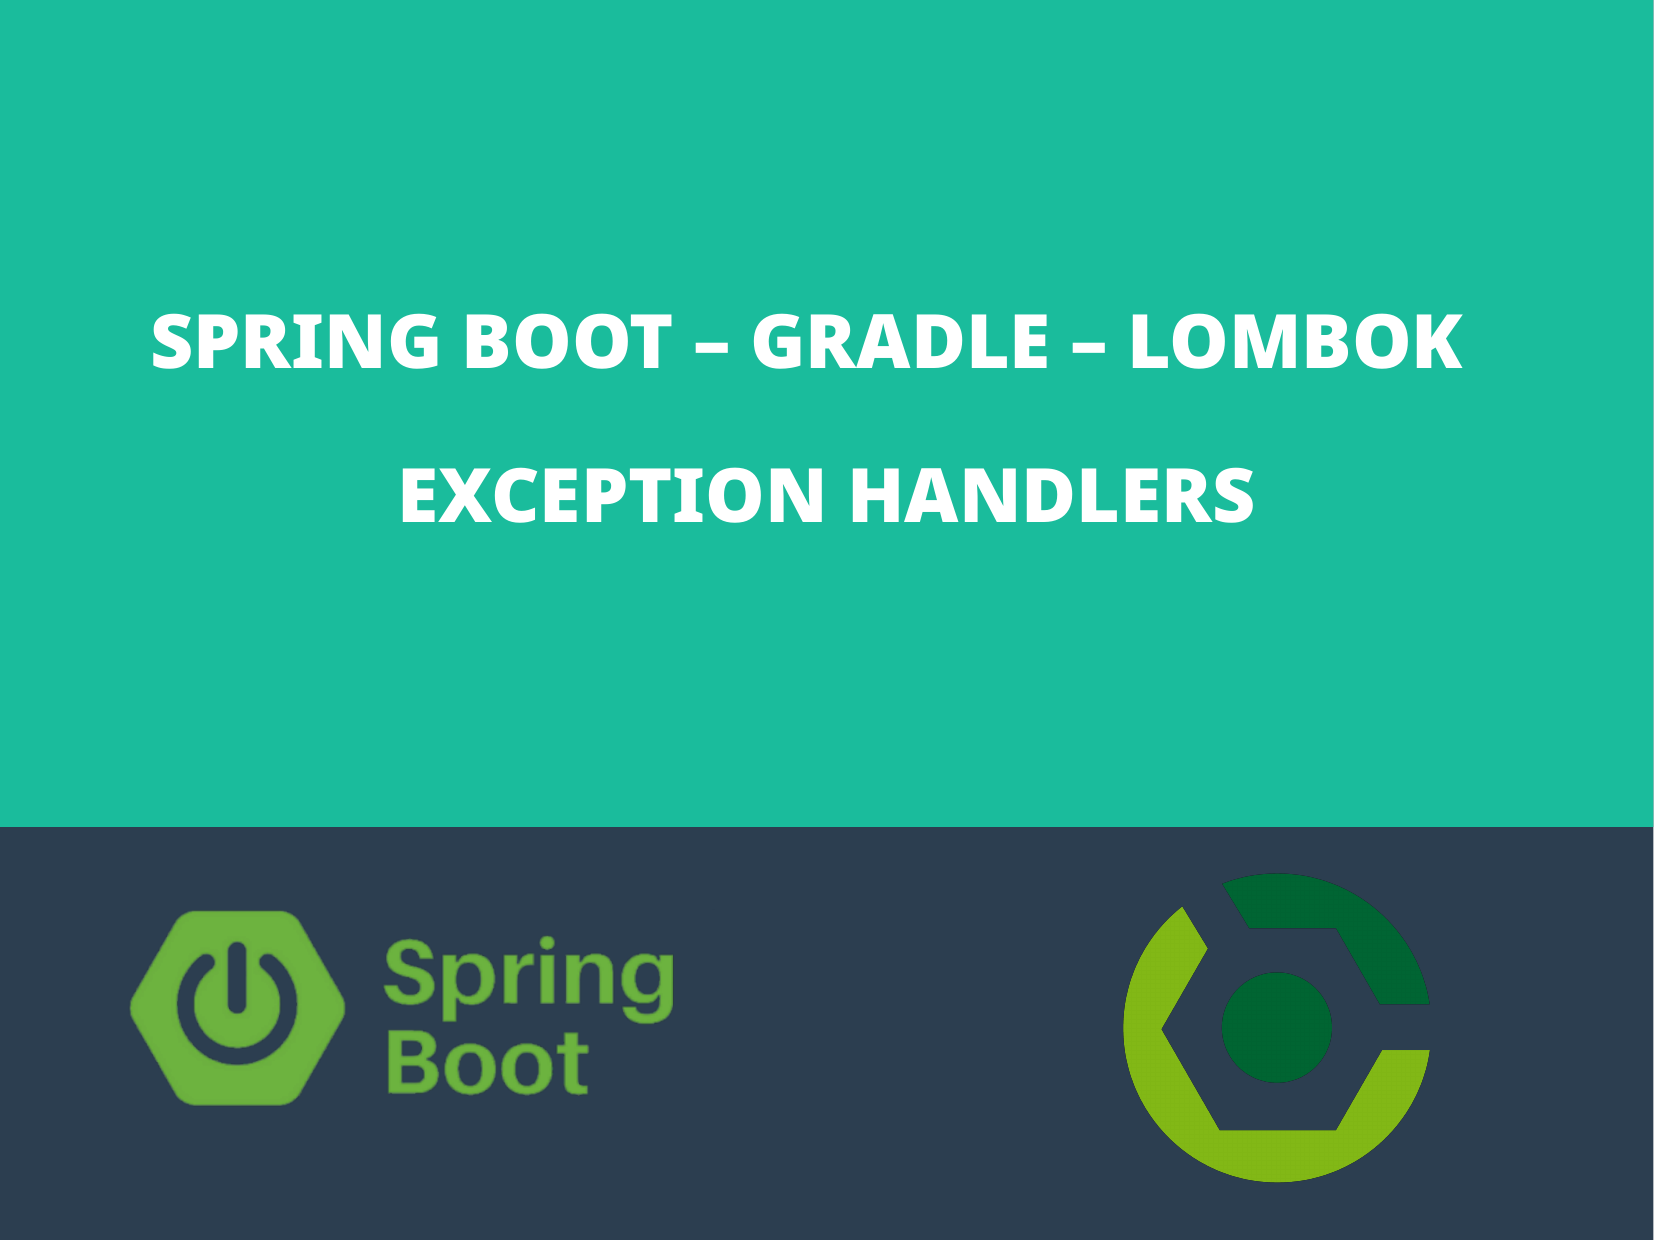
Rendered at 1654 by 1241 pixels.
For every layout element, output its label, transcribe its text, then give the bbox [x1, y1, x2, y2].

picture [106, 909, 758, 1108]
title SPRING BOOT – GRADLE – LOMBOK EXCEPTION HANDLERS [59, 259, 1595, 522]
picture [1122, 873, 1430, 1183]
